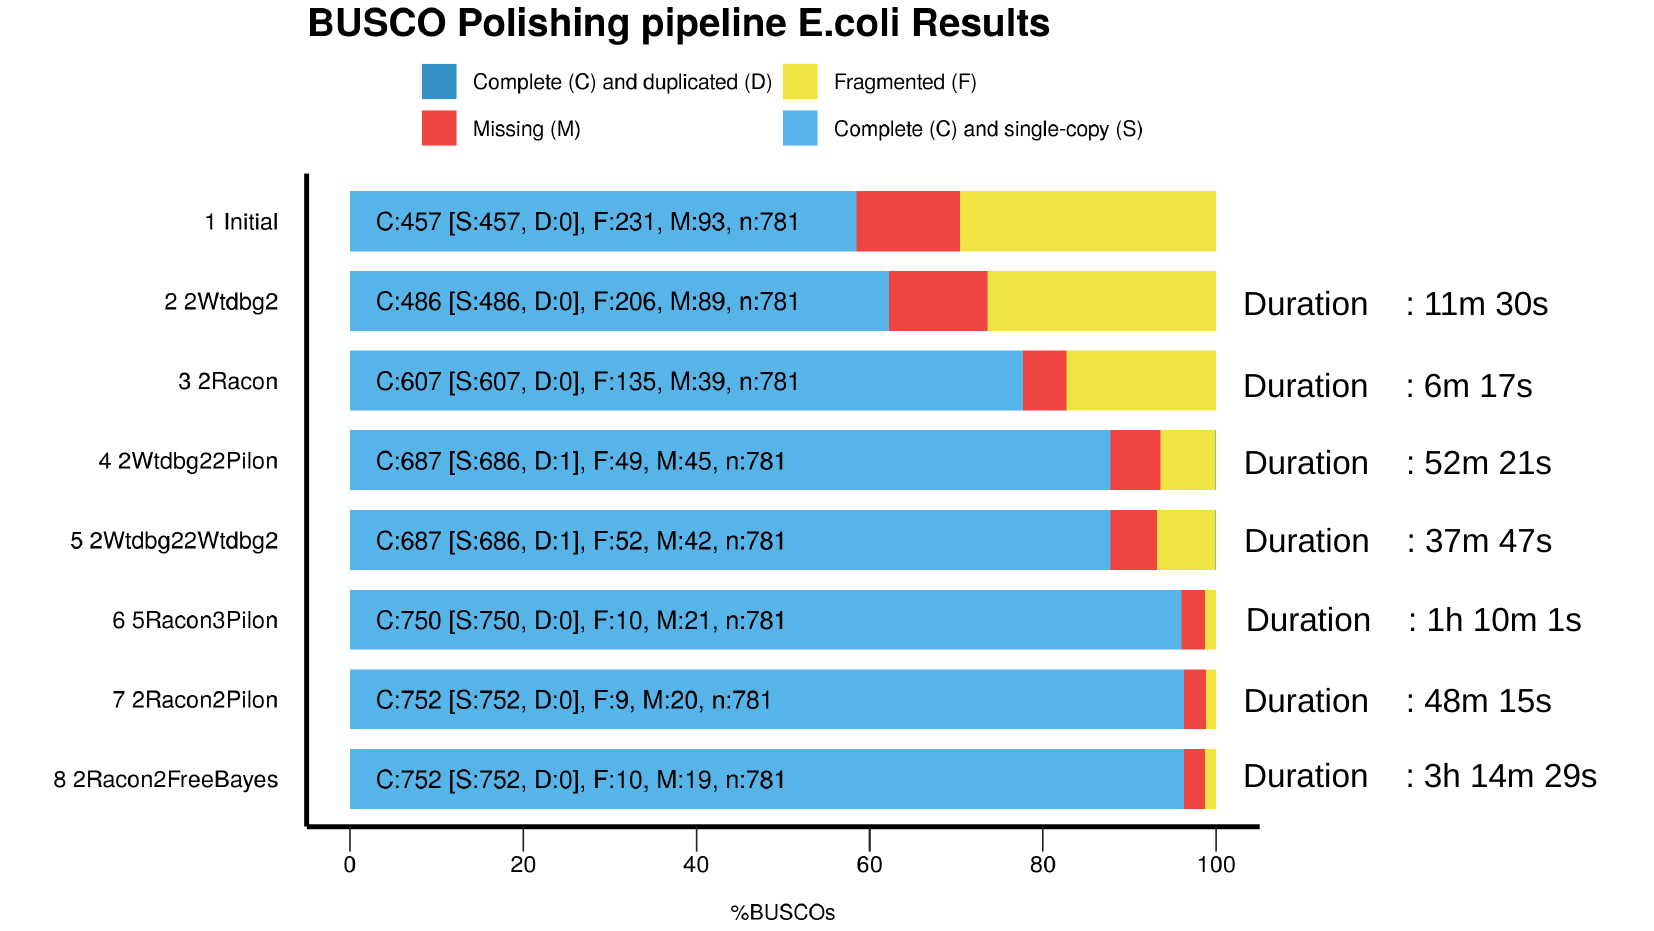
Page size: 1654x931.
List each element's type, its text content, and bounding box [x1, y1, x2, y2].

text_box Duration : 3h 14m 29s [1228, 750, 1654, 849]
text_box Duration : 37m 47s [1229, 536, 1607, 614]
text_box Duration : 6m 17s [1228, 360, 1585, 418]
picture [23, 0, 1268, 931]
text_box Duration : 1h 10m 1s [1231, 593, 1640, 693]
text_box Duration : 48m 15s [1228, 674, 1607, 774]
text_box Duration : 52m 21s [1228, 437, 1607, 536]
text_box Duration : 11m 30s [1228, 277, 1603, 335]
